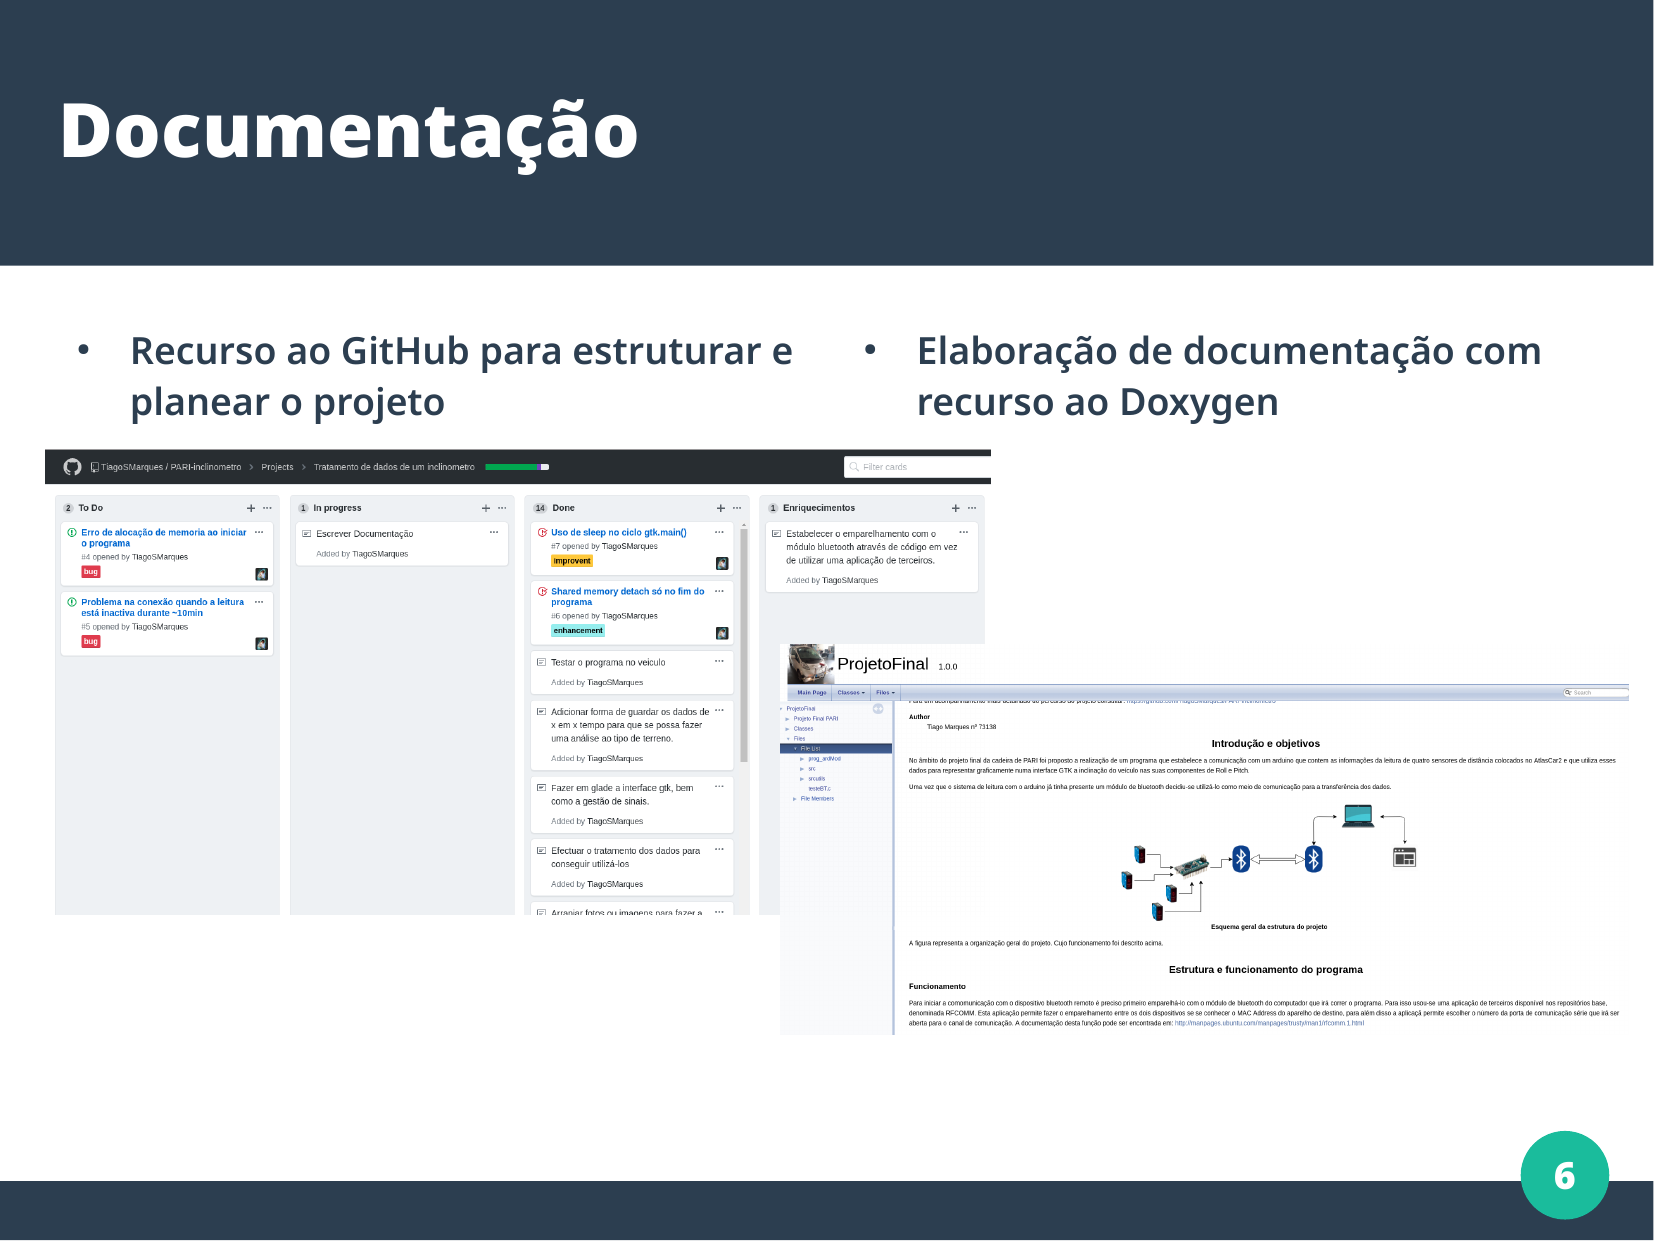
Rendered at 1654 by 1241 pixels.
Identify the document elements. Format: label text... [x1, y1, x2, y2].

list Elaboração de documentação com recurso ao Doxygen [845, 324, 1596, 644]
picture [45, 449, 1629, 1036]
list Recurso ao GitHub para estruturar e planear o projeto [59, 324, 809, 449]
title Documentação [59, 49, 1595, 207]
